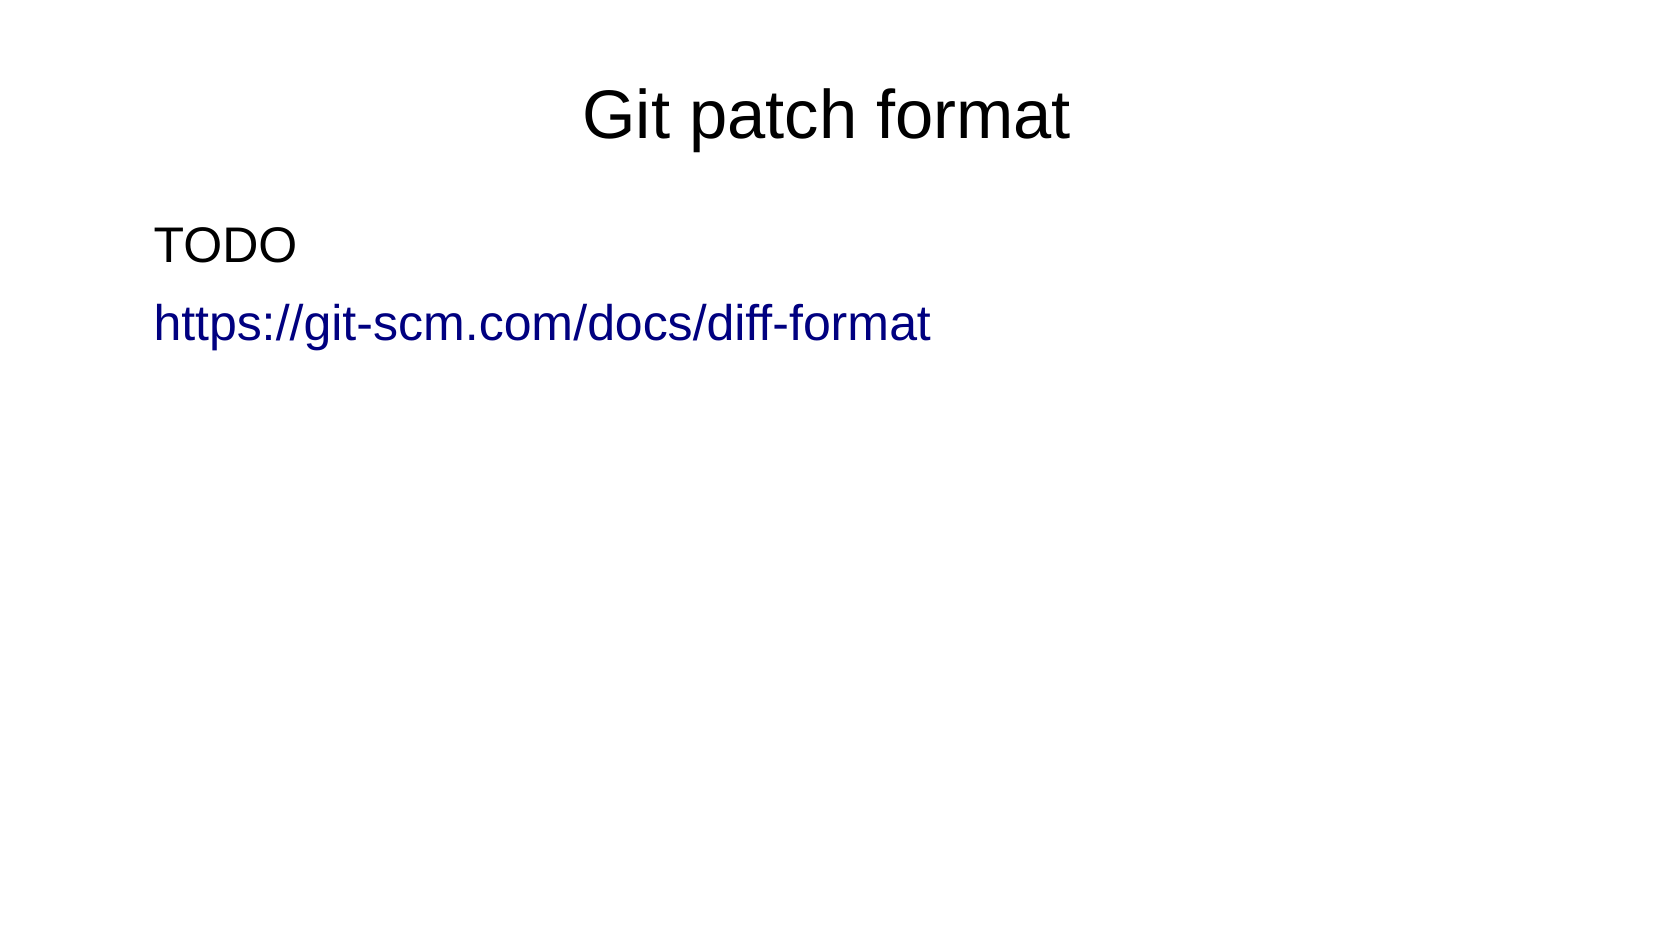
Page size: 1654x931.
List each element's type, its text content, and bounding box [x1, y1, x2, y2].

list TODO https://git-scm.com/docs/diff-format [82, 217, 1571, 758]
title Git patch format [82, 37, 1571, 193]
